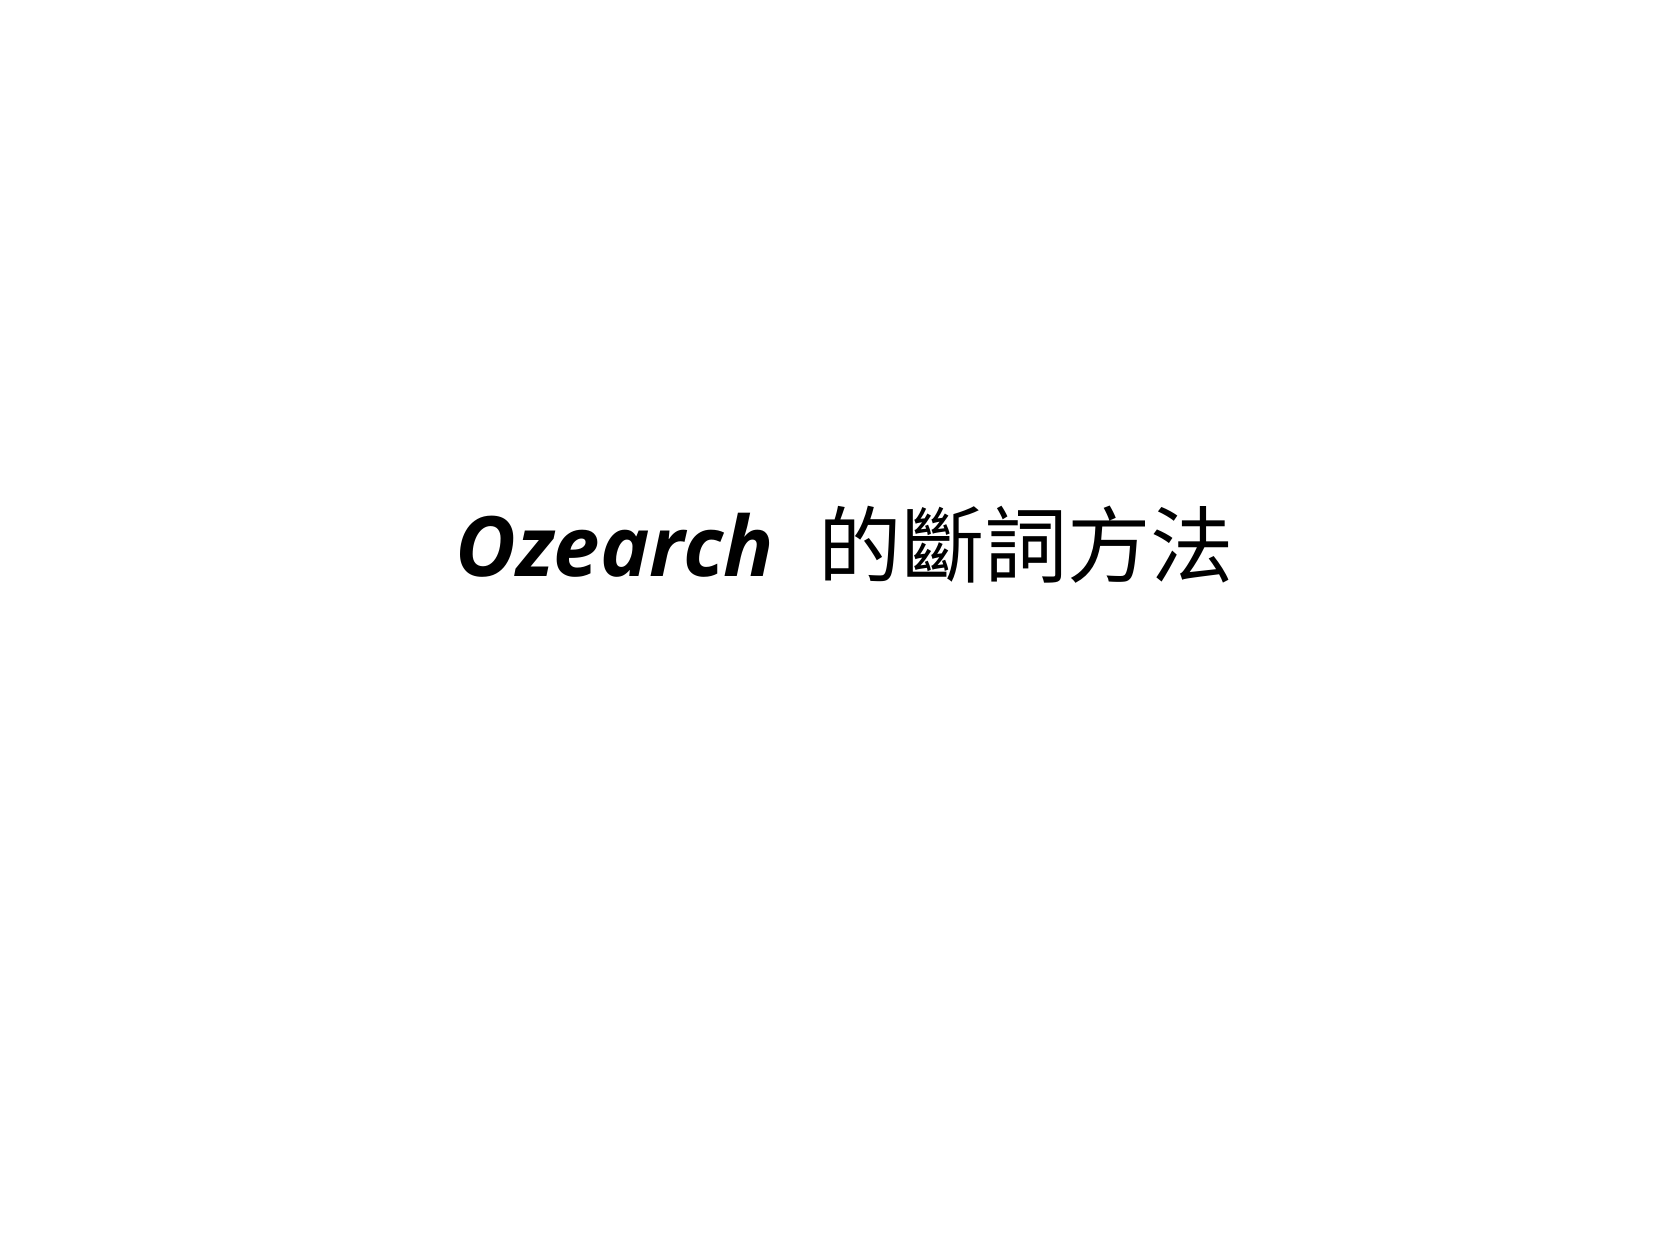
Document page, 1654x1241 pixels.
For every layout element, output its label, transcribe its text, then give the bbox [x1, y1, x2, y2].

text_box Ozearch 的斷詞方法 [440, 472, 1296, 585]
